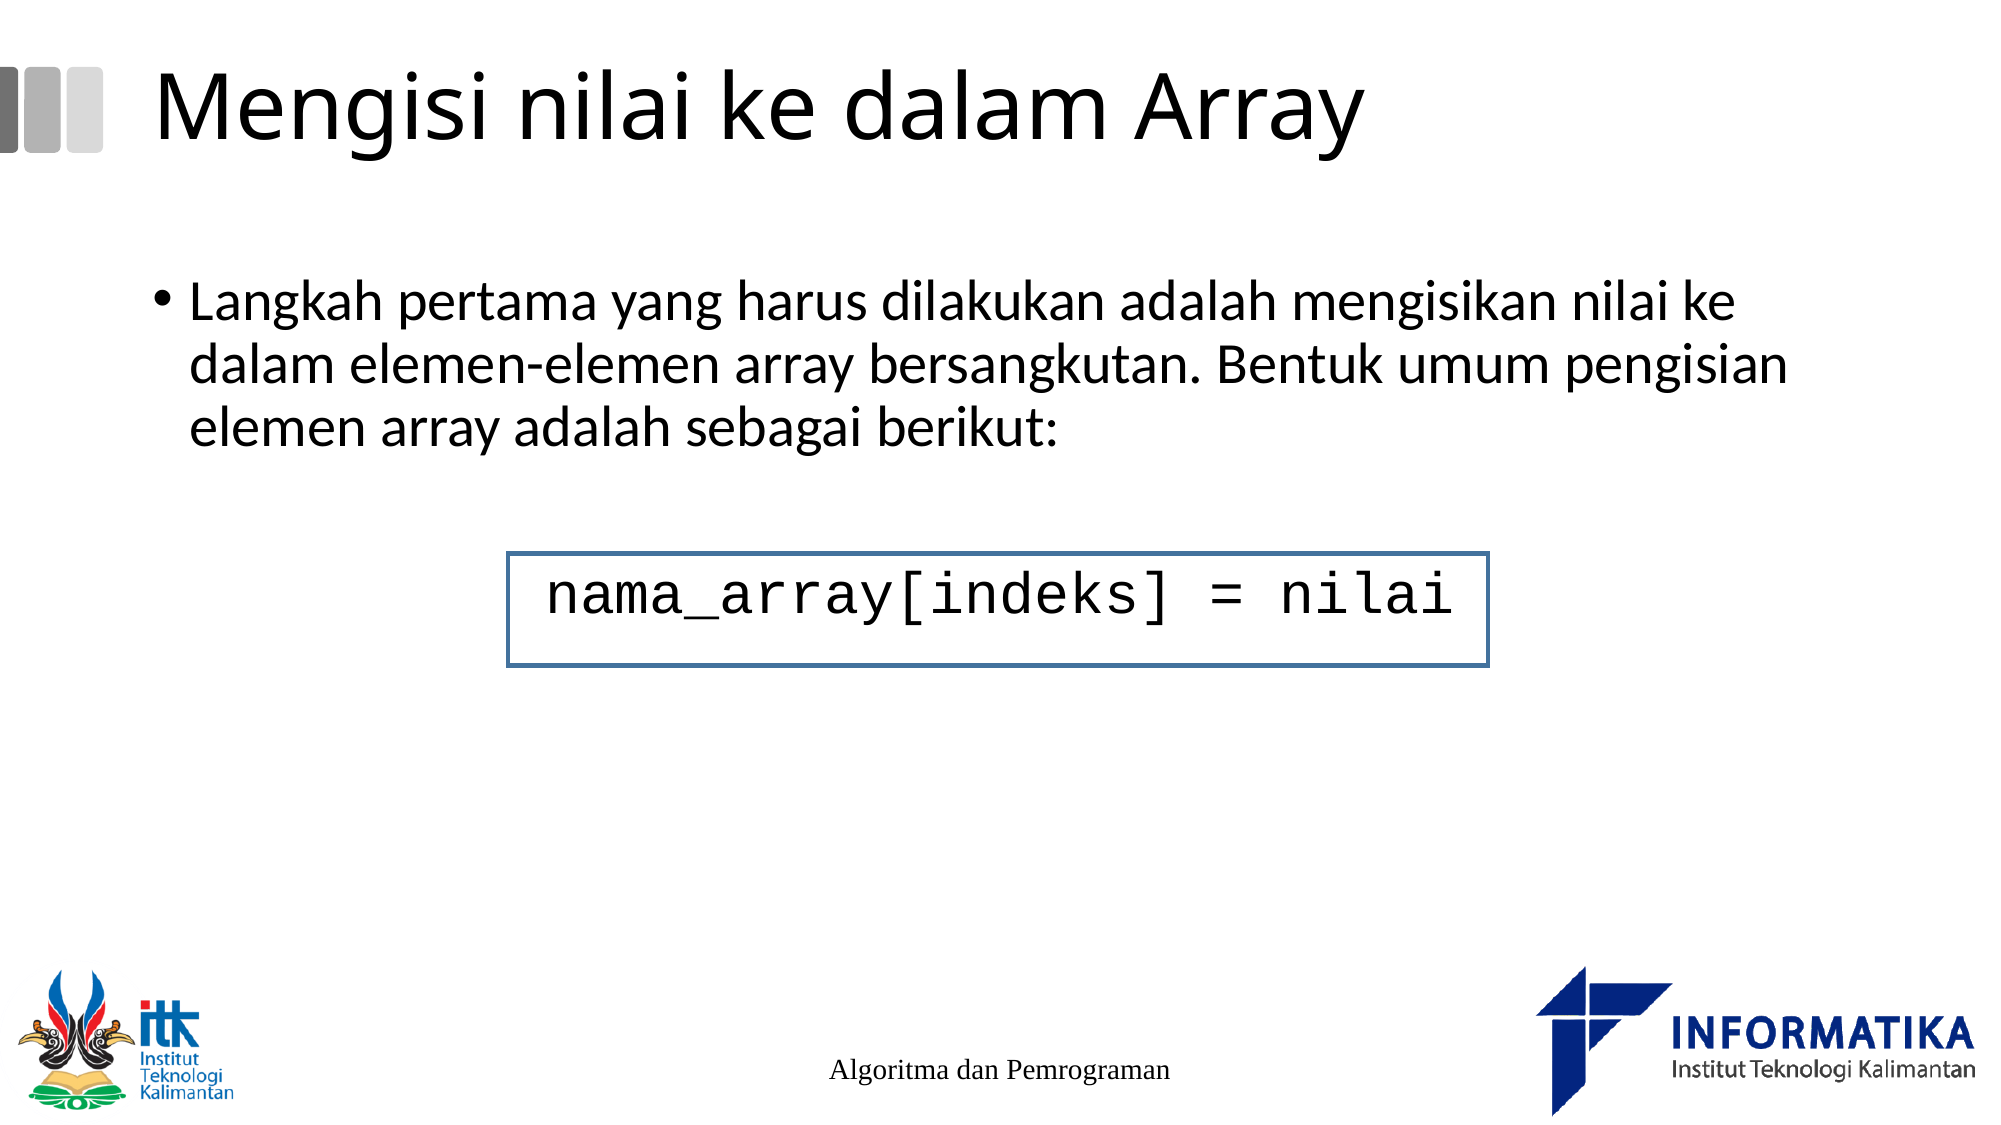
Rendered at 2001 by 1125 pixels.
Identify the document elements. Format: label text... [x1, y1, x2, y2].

title Mengisi nilai ke dalam Array [137, 1, 1863, 219]
picture [1534, 965, 1976, 1118]
list Langkah pertama yang harus dilakukan adalah mengisikan nilai ke dalam elemen-elemen array bersangkutan. Bentuk umum pengisian elemen array adalah sebagai berikut: nama_array[indeks] = nilai [137, 262, 1863, 977]
picture [0, 935, 252, 1125]
